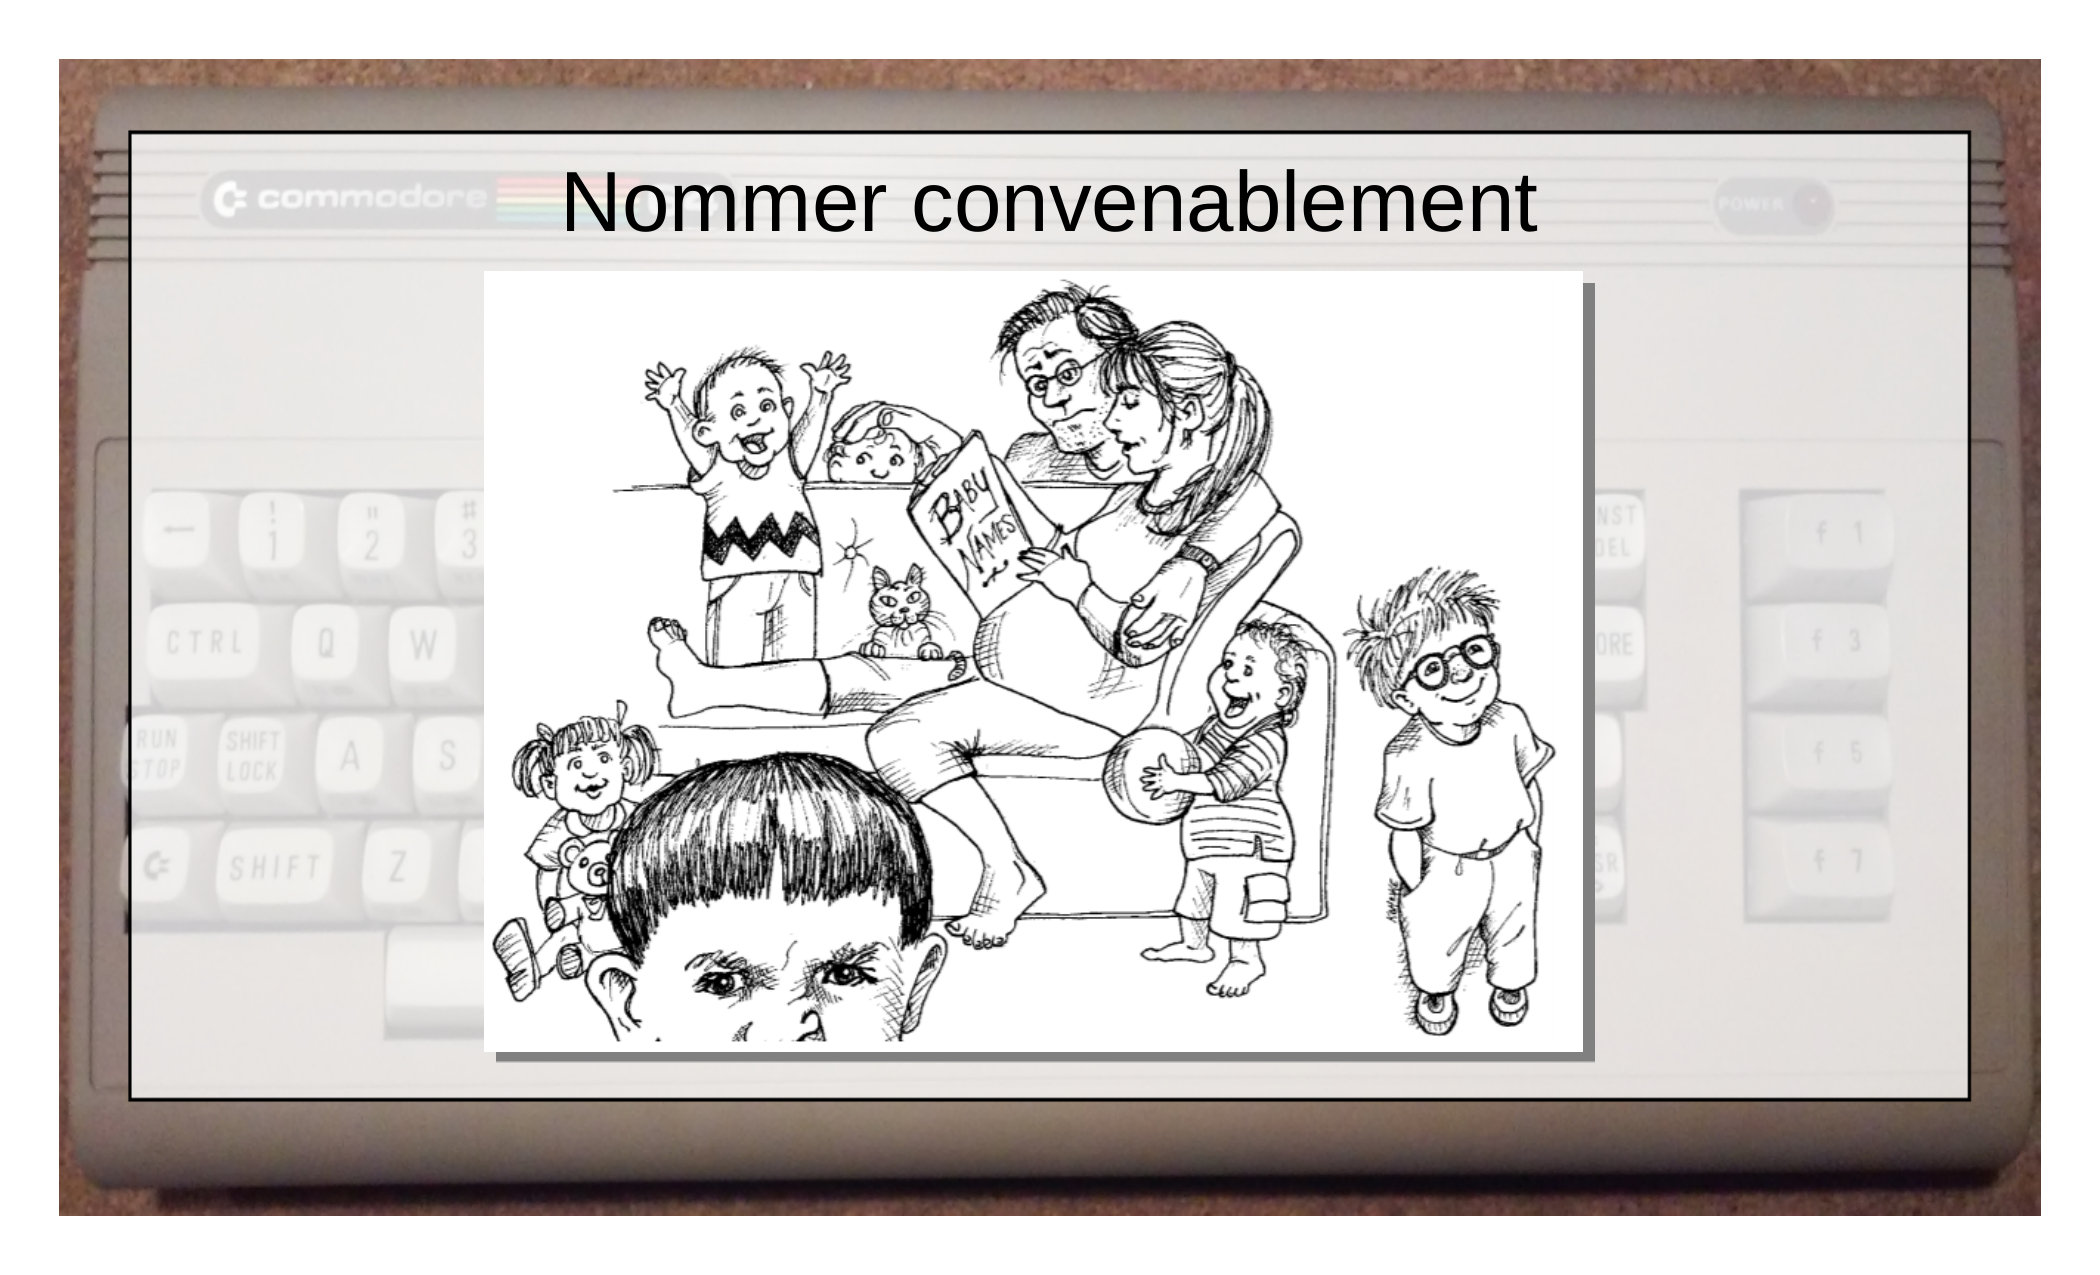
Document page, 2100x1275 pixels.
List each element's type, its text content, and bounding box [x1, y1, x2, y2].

title Nommer convenablement [158, 105, 1942, 299]
picture [59, 59, 2041, 1216]
